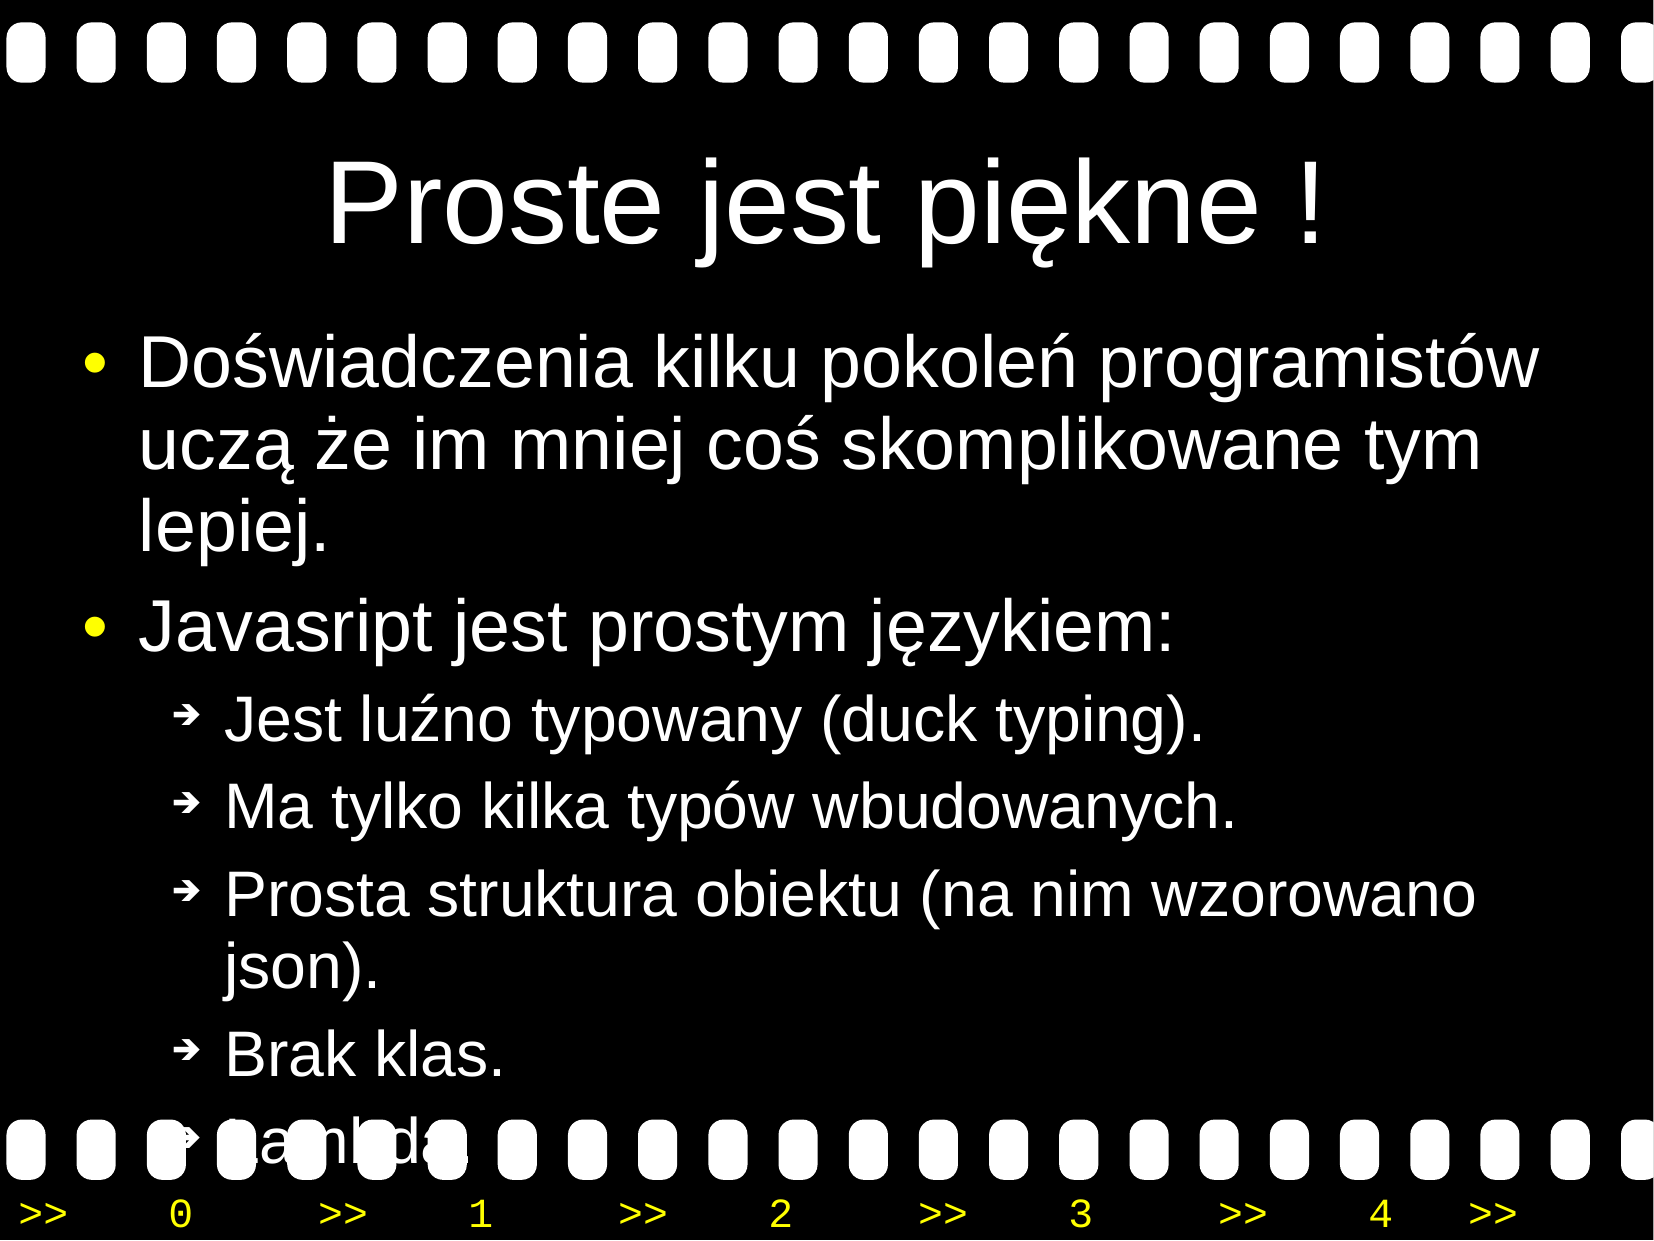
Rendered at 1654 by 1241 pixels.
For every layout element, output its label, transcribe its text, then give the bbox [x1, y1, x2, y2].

title Proste jest piękne ! [82, 99, 1571, 307]
list Doświadczenia kilku pokoleń programistów uczą że im mniej coś skomplikowane tym lepiej. Javasript jest prostym językiem: Jest luźno typowany (duck typing). Ma tylko kilka typów wbudowanych. Prosta struktura obiektu (na nim wzorowano json). Brak klas. Lambda. [82, 320, 1571, 1178]
